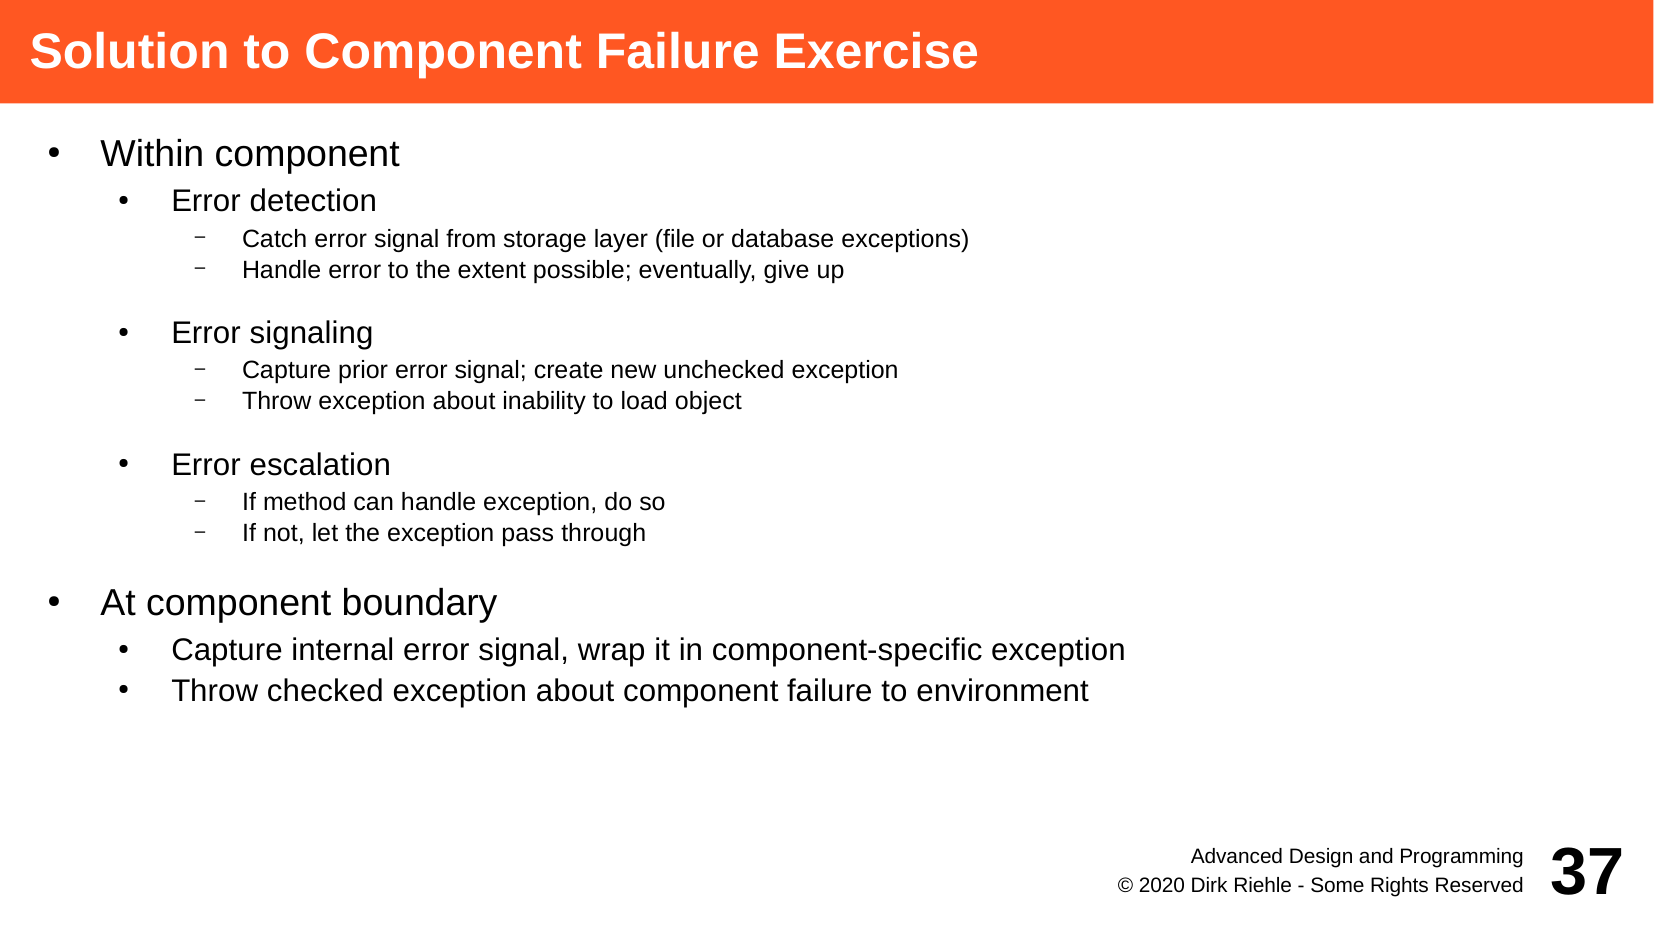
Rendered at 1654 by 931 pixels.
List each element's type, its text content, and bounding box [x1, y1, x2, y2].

list Within component Error detection Catch error signal from storage layer (file or database exceptions) Handle error to the extent possible; eventually, give up Error signaling Capture prior error signal; create new unchecked exception Throw exception about inability to load object Error escalation If method can handle exception, do so If not, let the exception pass through At component boundary Capture internal error signal, wrap it in component-specific exception Throw checked exception about component failure to environment [29, 132, 1625, 813]
title Solution to Component Failure Exercise [0, 0, 1654, 104]
